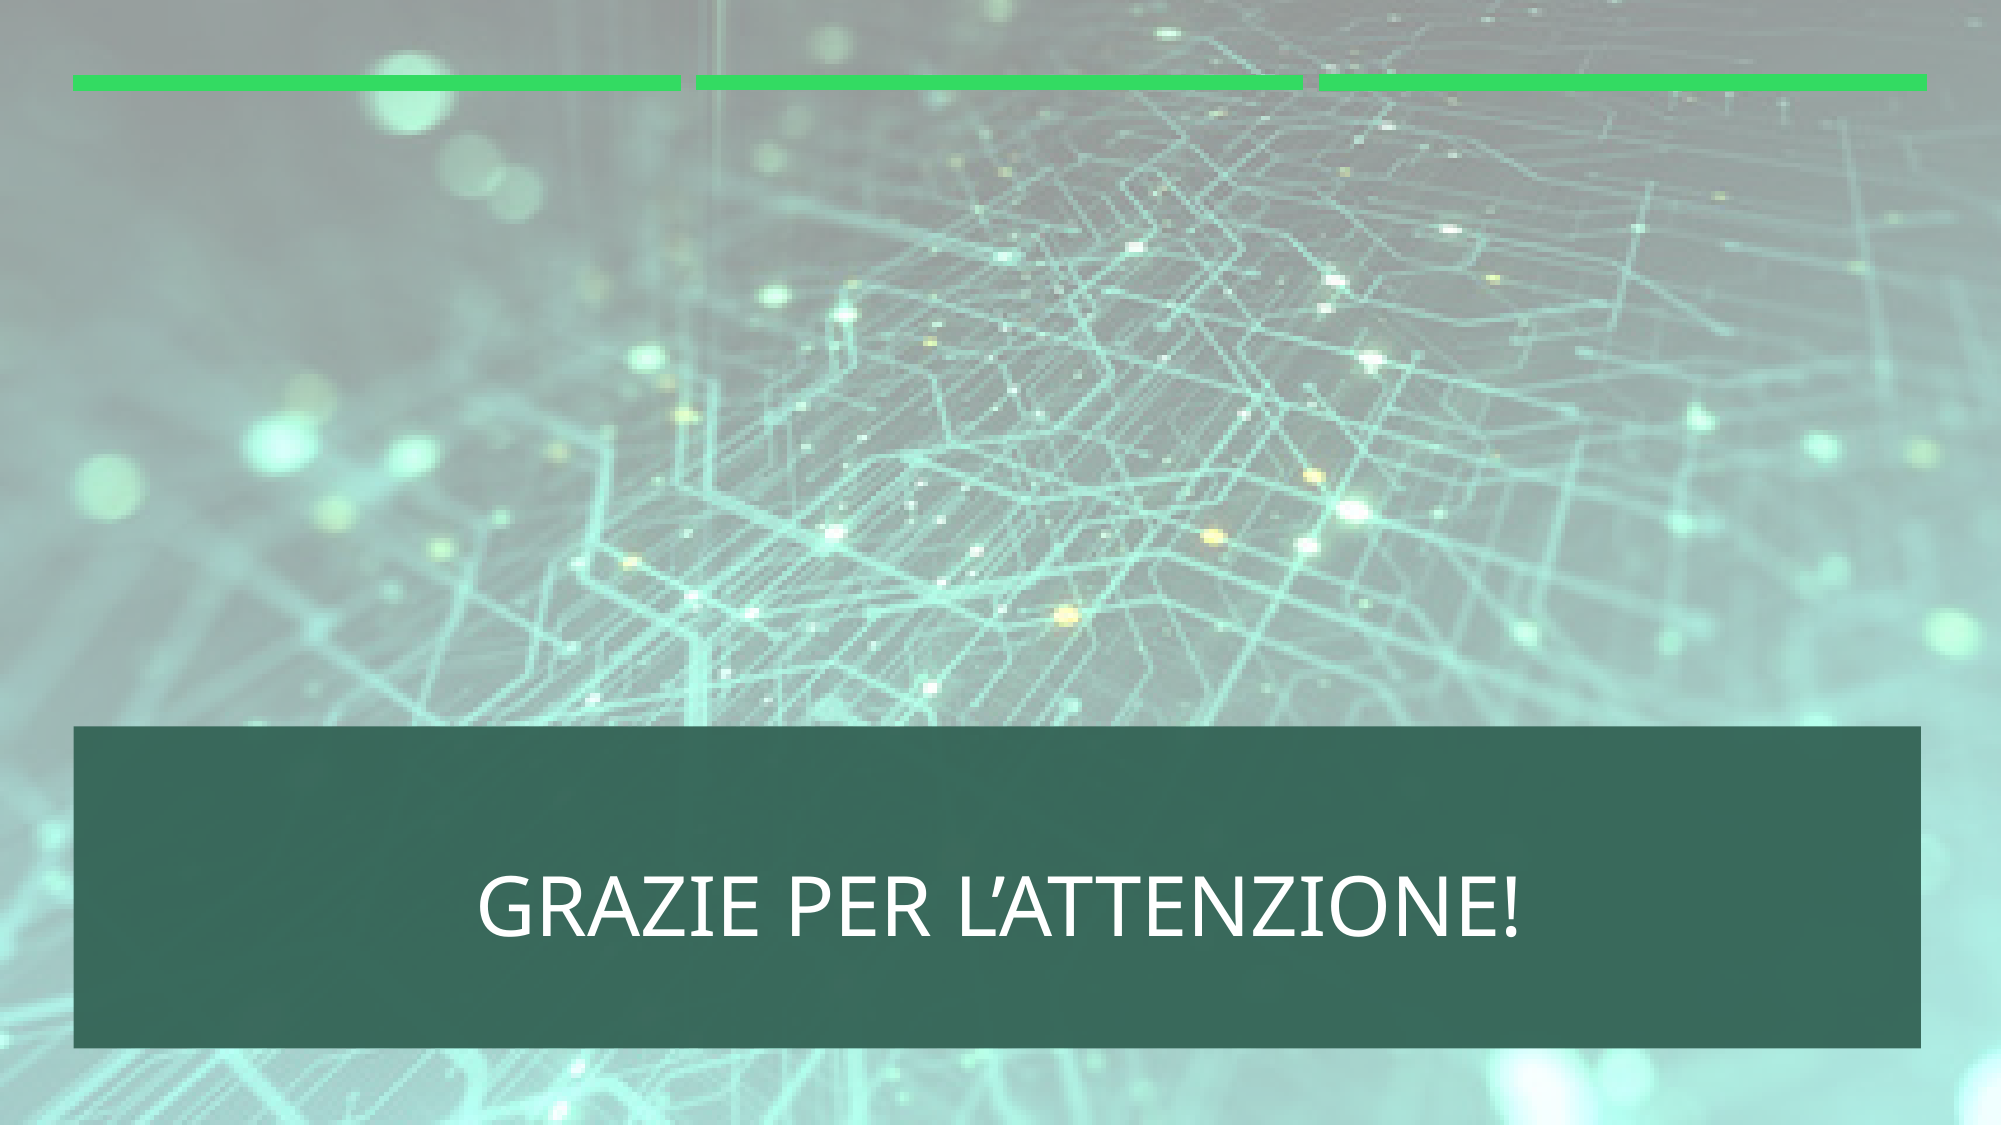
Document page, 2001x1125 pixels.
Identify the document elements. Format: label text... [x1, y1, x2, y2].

picture [0, 0, 2000, 1125]
text_box [1319, 74, 1927, 91]
title Grazie per l’attenzione! [97, 813, 1902, 961]
text_box [73, 75, 681, 91]
text_box [74, 726, 1921, 1048]
text_box [696, 75, 1303, 90]
